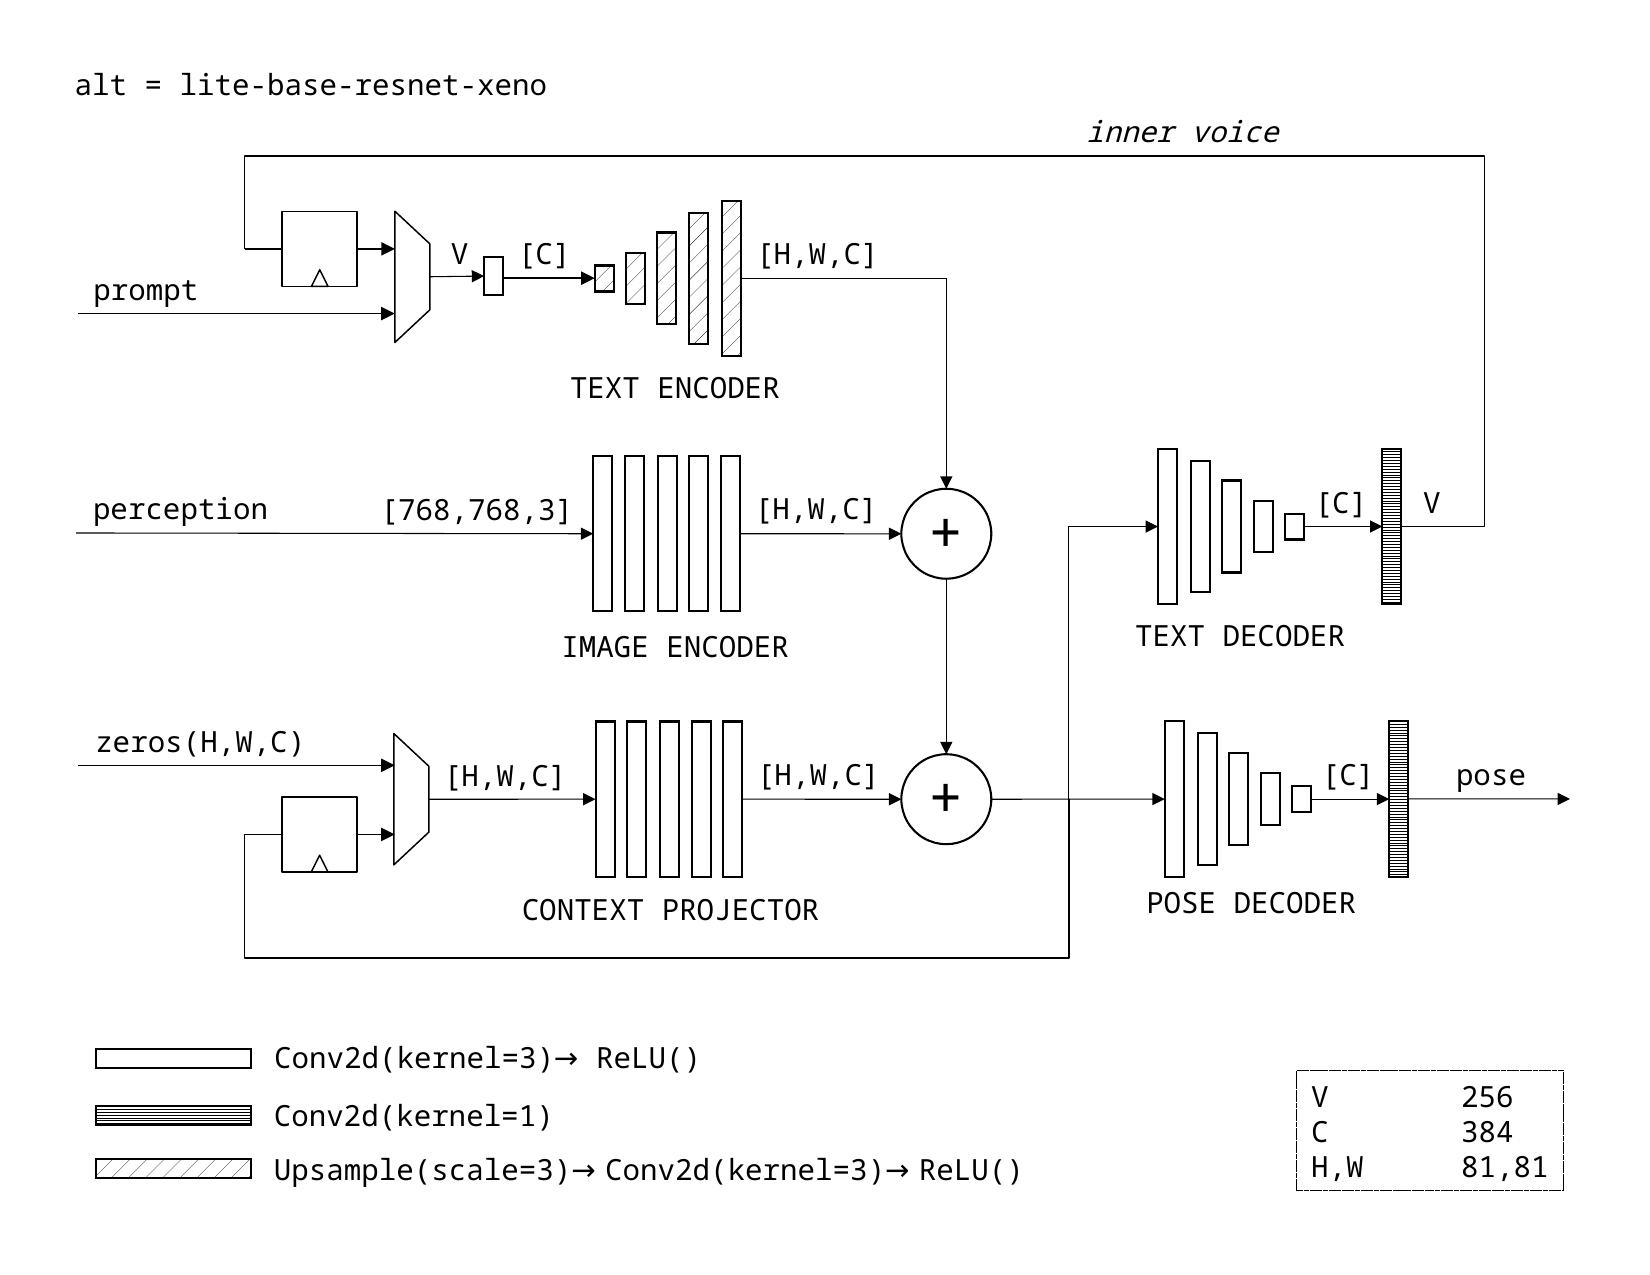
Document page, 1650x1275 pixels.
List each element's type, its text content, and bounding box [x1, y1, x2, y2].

text_box [95, 1106, 252, 1126]
text_box zeros(H,W,C) [80, 715, 321, 765]
text_box [H,W,C] [740, 483, 893, 533]
text_box [282, 796, 358, 872]
text_box [95, 1159, 252, 1179]
text_box alt = lite-base-resnet-xeno [59, 58, 562, 109]
text_box [1382, 448, 1402, 605]
text_box [1389, 721, 1409, 877]
text_box inner voice [1071, 106, 1294, 157]
text_box Conv2d(kernel=1) [259, 1089, 569, 1140]
text_box TEXT ENCODER [537, 361, 796, 412]
text_box [394, 211, 430, 343]
text_box [H,W,C] [742, 748, 895, 798]
text_box POSE DECODER [1113, 876, 1372, 927]
text_box IMAGE ENCODER [546, 620, 804, 671]
text_box V 256 C 384 H,W 81,81 [1296, 1070, 1564, 1191]
text_box [768,768,3] [365, 483, 589, 533]
text_box [H,W,C] [741, 227, 894, 278]
text_box V [436, 227, 484, 276]
text_box [594, 265, 614, 292]
text_box + [901, 754, 992, 845]
text_box Upsample(scale=3)→ Conv2d(kernel=3)→ ReLU() [259, 1143, 1039, 1194]
text_box [H,W,C] [429, 749, 582, 798]
text_box V [1408, 476, 1456, 527]
text_box [688, 212, 708, 345]
text_box [721, 200, 741, 357]
text_box pose [1441, 748, 1541, 799]
text_box [393, 733, 429, 865]
text_box [C] [503, 228, 586, 277]
text_box [282, 211, 358, 287]
text_box TEXT DECODER [1103, 609, 1361, 660]
text_box perception [78, 483, 284, 533]
text_box [625, 252, 646, 305]
text_box [C] [1307, 749, 1390, 799]
text_box [657, 232, 677, 325]
text_box [C] [1300, 476, 1383, 527]
text_box Conv2d(kernel=3)→ ReLU() [259, 1032, 716, 1083]
text_box + [901, 488, 992, 579]
text_box CONTEXT PROJECTOR [507, 883, 835, 934]
text_box prompt [78, 263, 214, 313]
